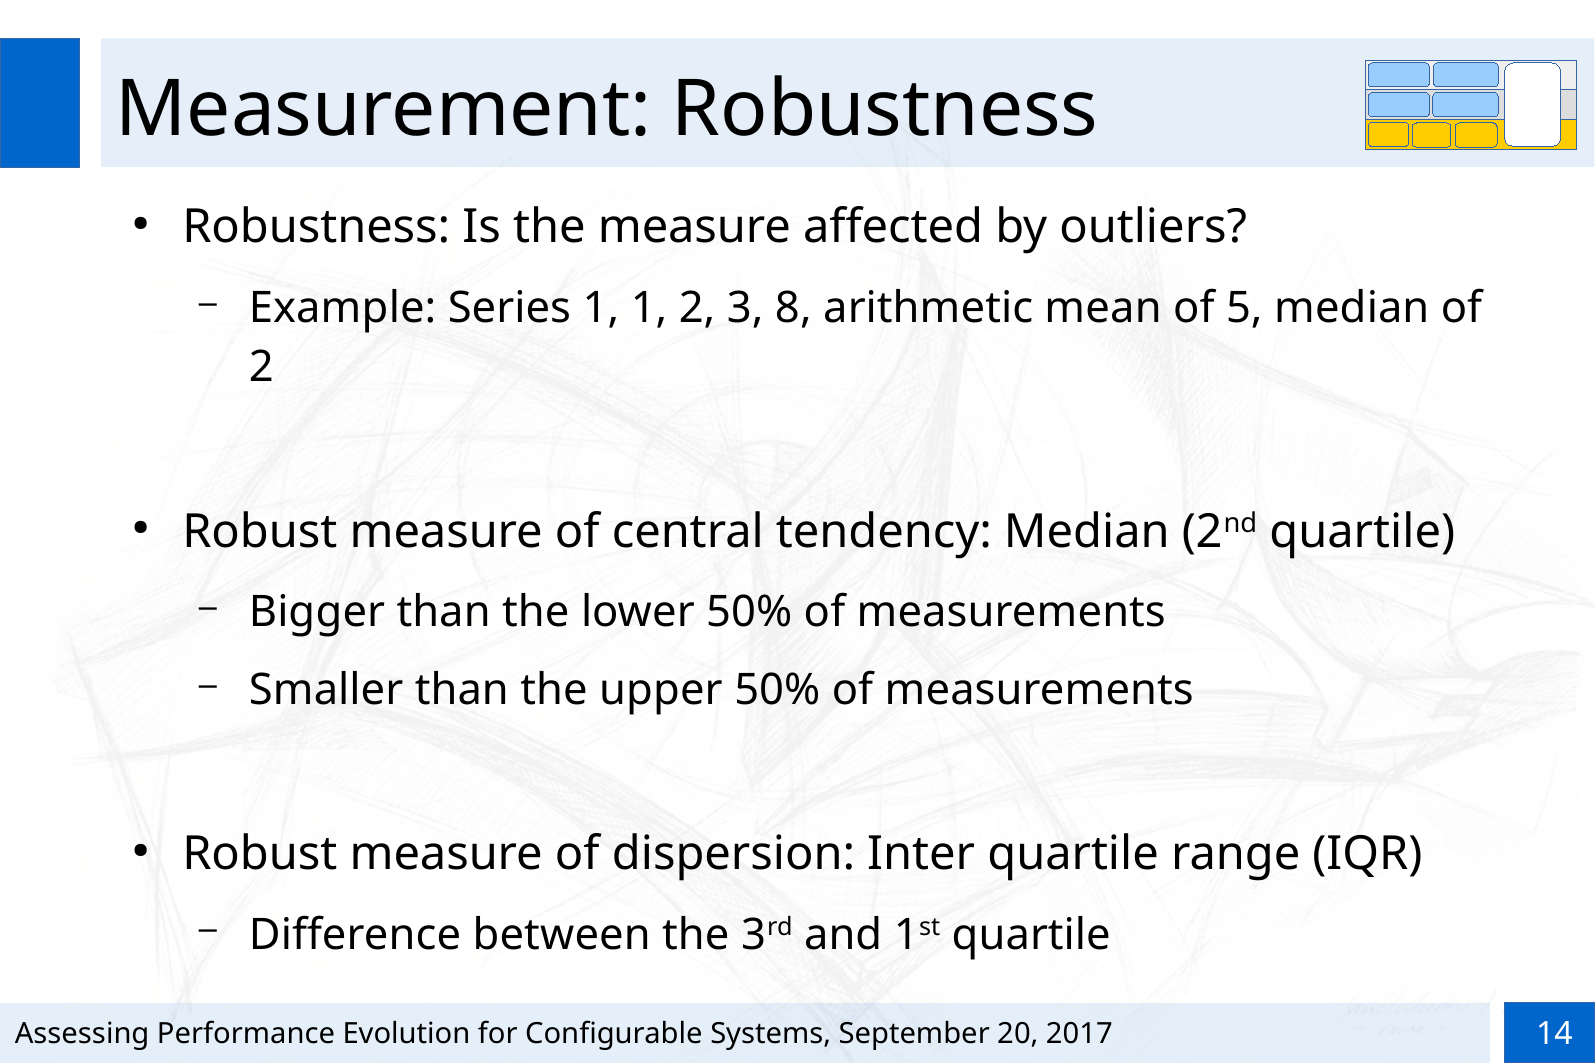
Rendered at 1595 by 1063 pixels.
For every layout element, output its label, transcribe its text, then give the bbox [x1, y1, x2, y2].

title Measurement: Robustness [115, 42, 1515, 168]
list Robustness: Is the measure affected by outliers? Example: Series 1, 1, 2, 3, 8, arithmetic mean of 5, median of 2 Robust measure of central tendency: Median (2nd quartile) Bigger than the lower 50% of measurements Smaller than the upper 50% of measurements Robust measure of dispersion: Inter quartile range (IQR) Difference between the 3rd and 1st quartile [115, 192, 1515, 978]
text_box [1365, 60, 1577, 150]
